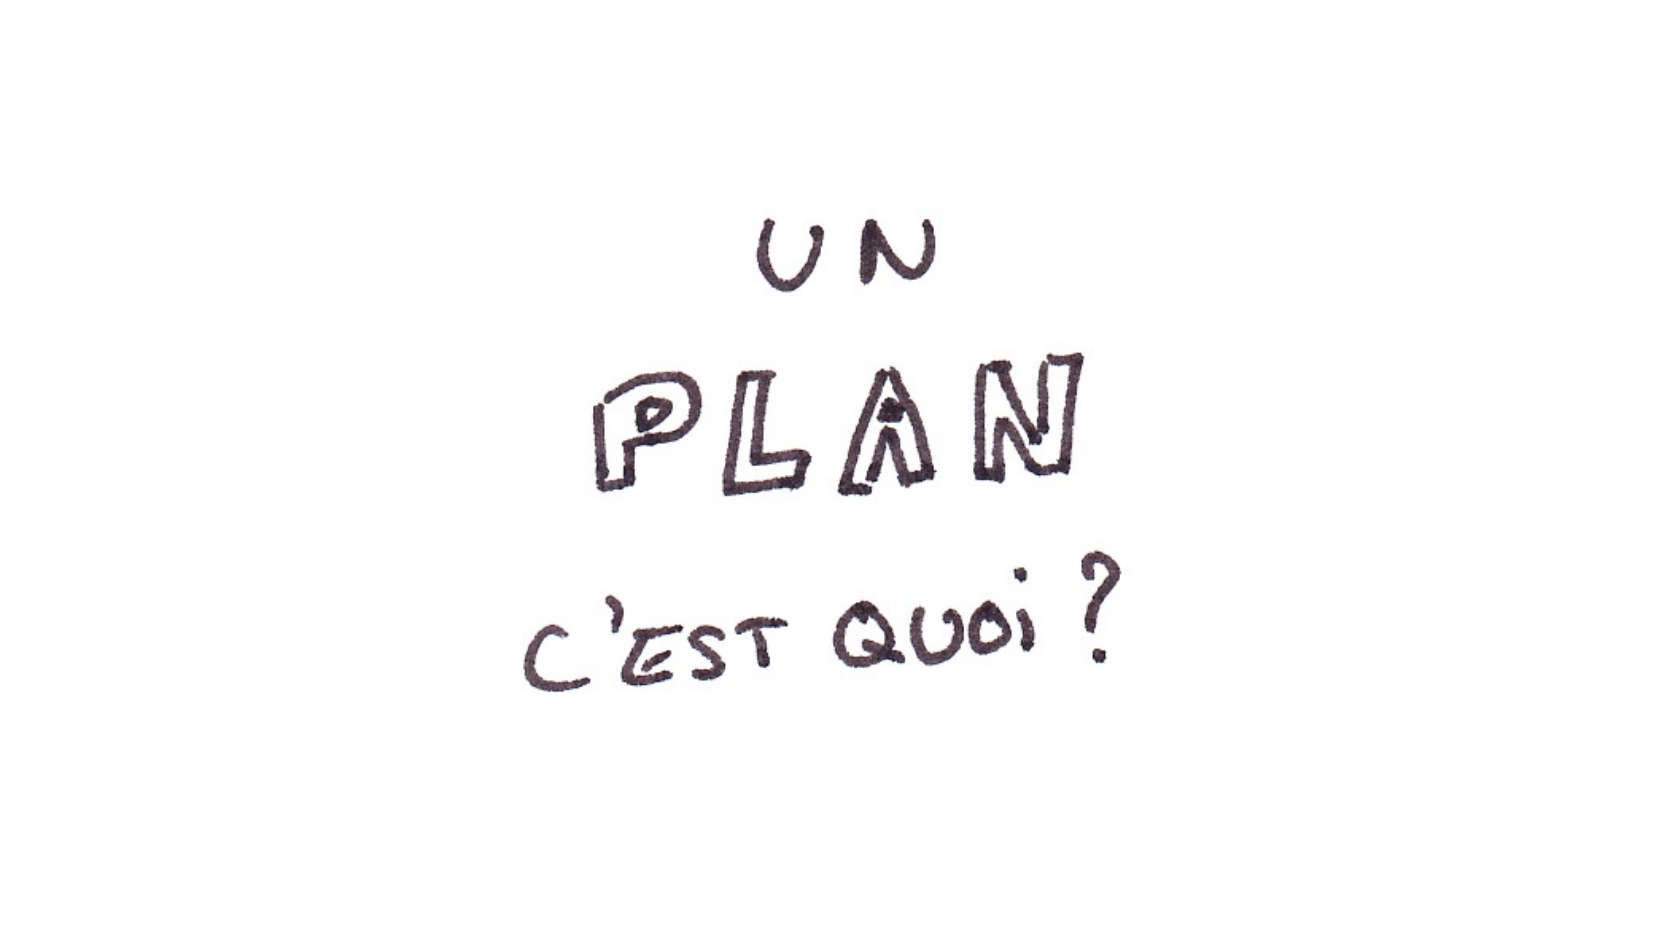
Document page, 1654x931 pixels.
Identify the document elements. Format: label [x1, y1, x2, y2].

picture [480, 60, 1380, 870]
